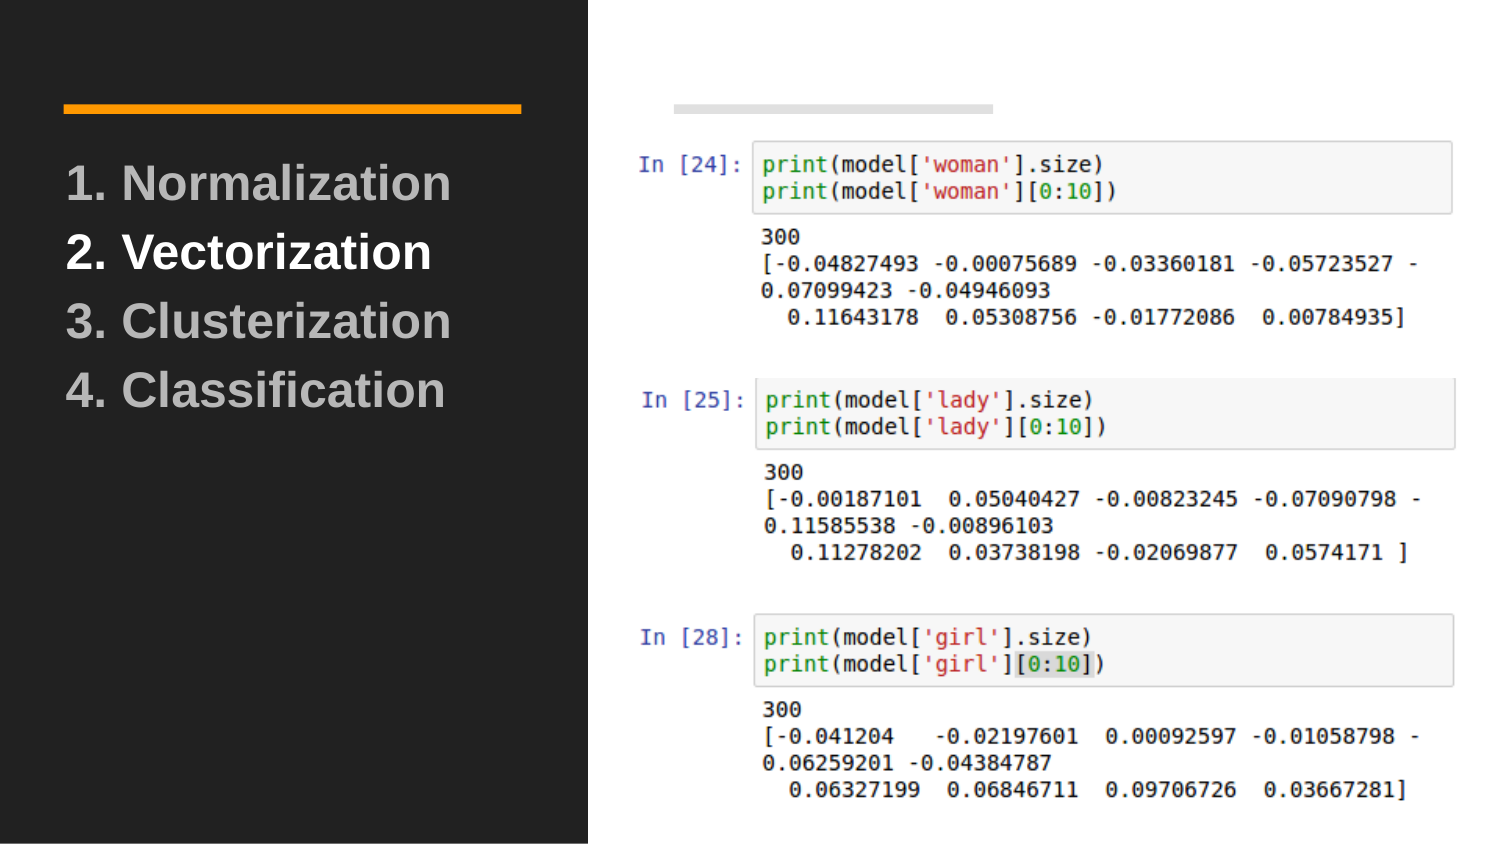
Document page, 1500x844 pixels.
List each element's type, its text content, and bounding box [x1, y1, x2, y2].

picture [635, 133, 1464, 347]
picture [632, 378, 1467, 579]
picture [624, 598, 1464, 821]
title 1. Normalization 2. Vectorization 3. Clusterization 4. Classification [50, 126, 521, 743]
